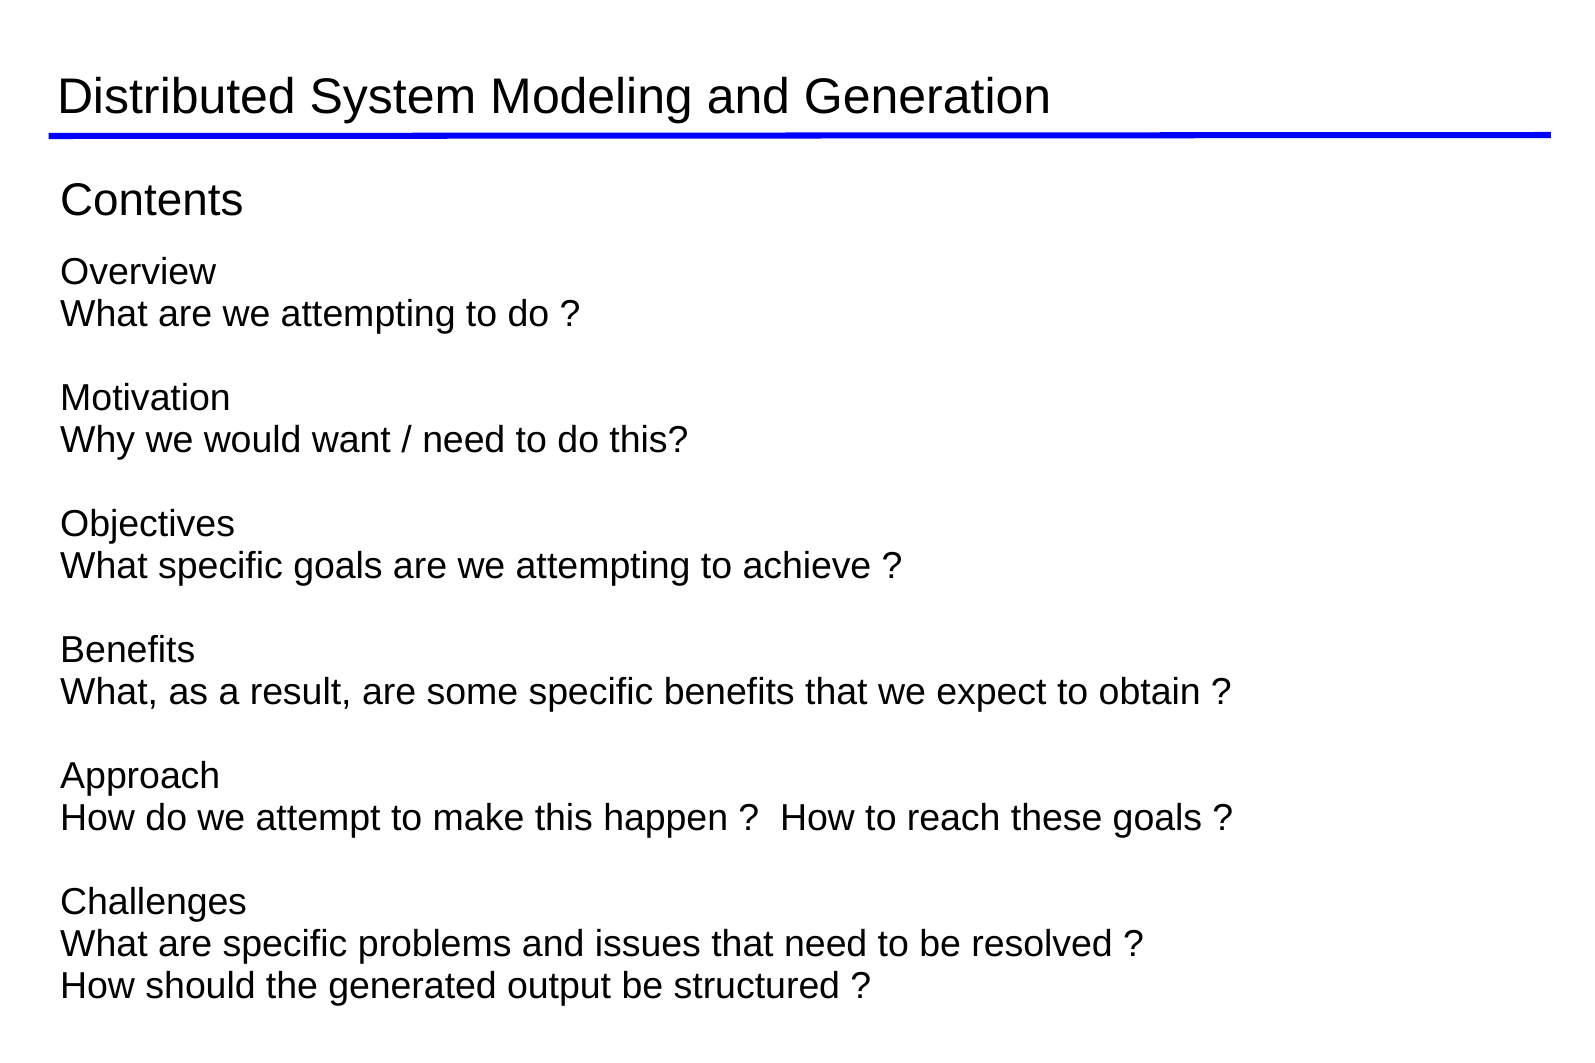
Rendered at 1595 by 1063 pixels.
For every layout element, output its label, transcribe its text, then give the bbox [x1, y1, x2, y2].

text_box Contents [45, 166, 259, 233]
text_box Overview What are we attempting to do ? Motivation Why we would want / need to do this? Objectives What specific goals are we attempting to achieve ? Benefits What, as a result, are some specific benefits that we expect to obtain ? Approach How do we attempt to make this happen ? How to reach these goals ? Challenges What are specific problems and issues that need to be resolved ? How should the generated output be structured ? [45, 243, 1247, 1015]
text_box Distributed System Modeling and Generation [42, 60, 1067, 132]
